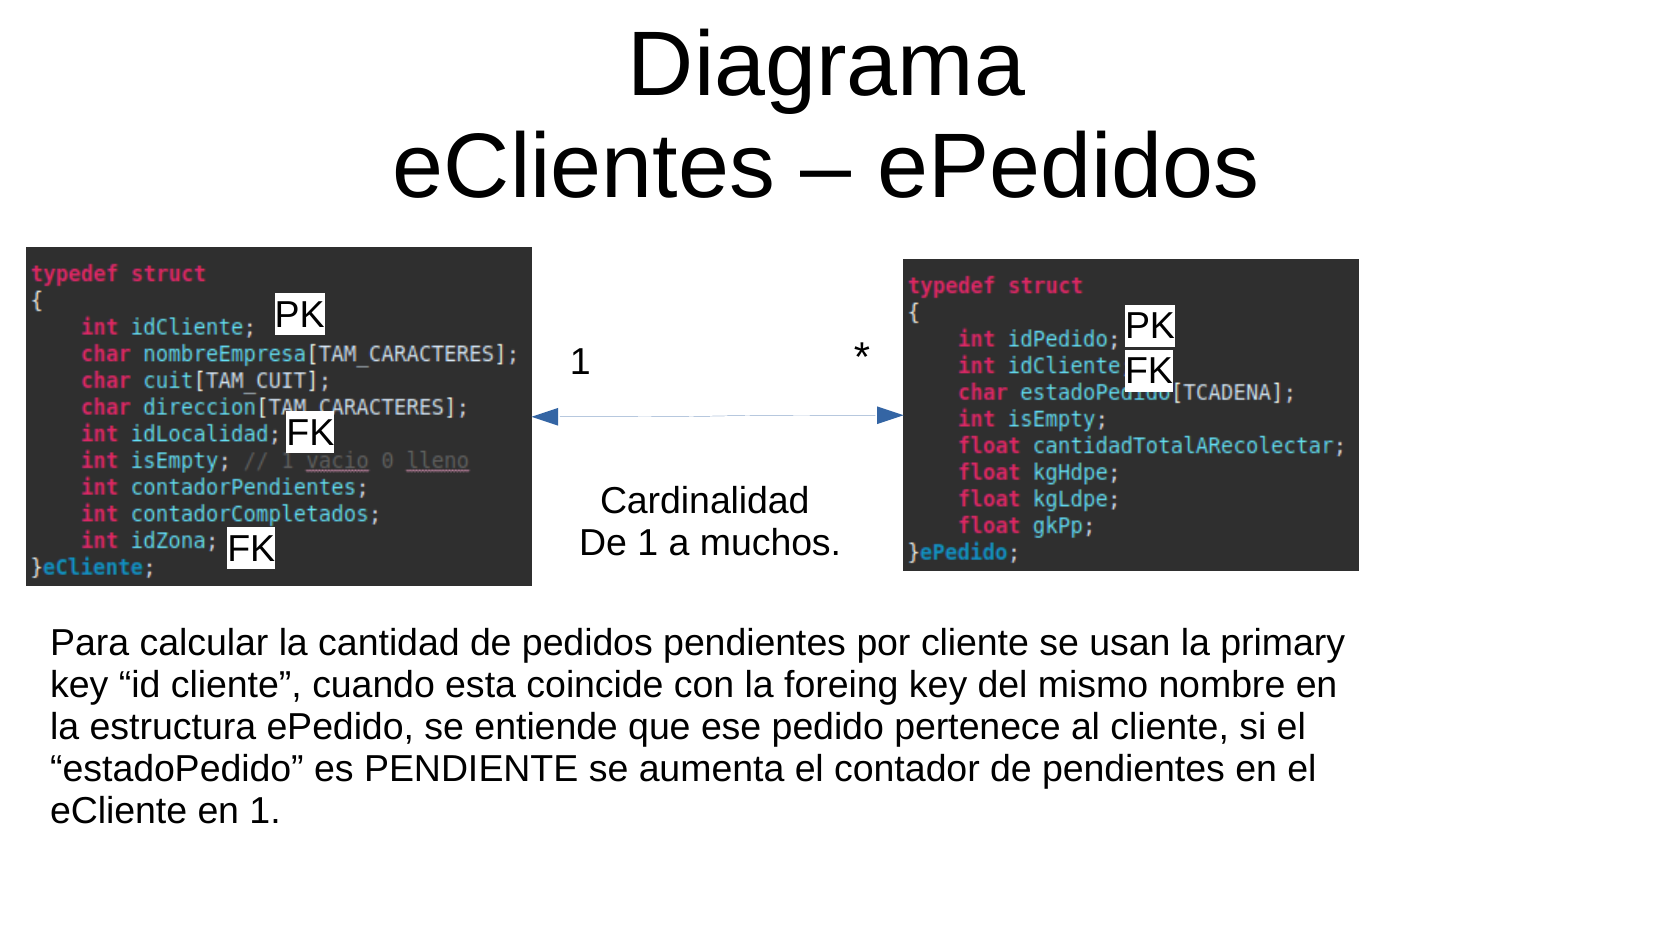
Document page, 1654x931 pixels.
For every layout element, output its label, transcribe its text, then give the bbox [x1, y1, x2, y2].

text_box Para calcular la cantidad de pedidos pendientes por cliente se usan la primary key “id cliente”, cuando esta coincide con la foreing key del mismo nombre en la estructura ePedido, se entiende que ese pedido pertenece al cliente, si el “estadoPedido” es PENDIENTE se aumenta el contador de pendientes en el eCliente en 1. [35, 614, 1371, 839]
text_box 1 [555, 332, 662, 390]
text_box * [838, 326, 916, 407]
title Diagrama eClientes – ePedidos [82, 12, 1571, 218]
picture [26, 247, 532, 586]
text_box Cardinalidad De 1 a muchos. [543, 472, 875, 572]
text_box PK [1110, 297, 1217, 342]
text_box PK [259, 285, 367, 343]
text_box FK [212, 519, 319, 577]
picture [903, 259, 1359, 571]
text_box FK [271, 403, 378, 461]
text_box FK [1110, 342, 1217, 400]
